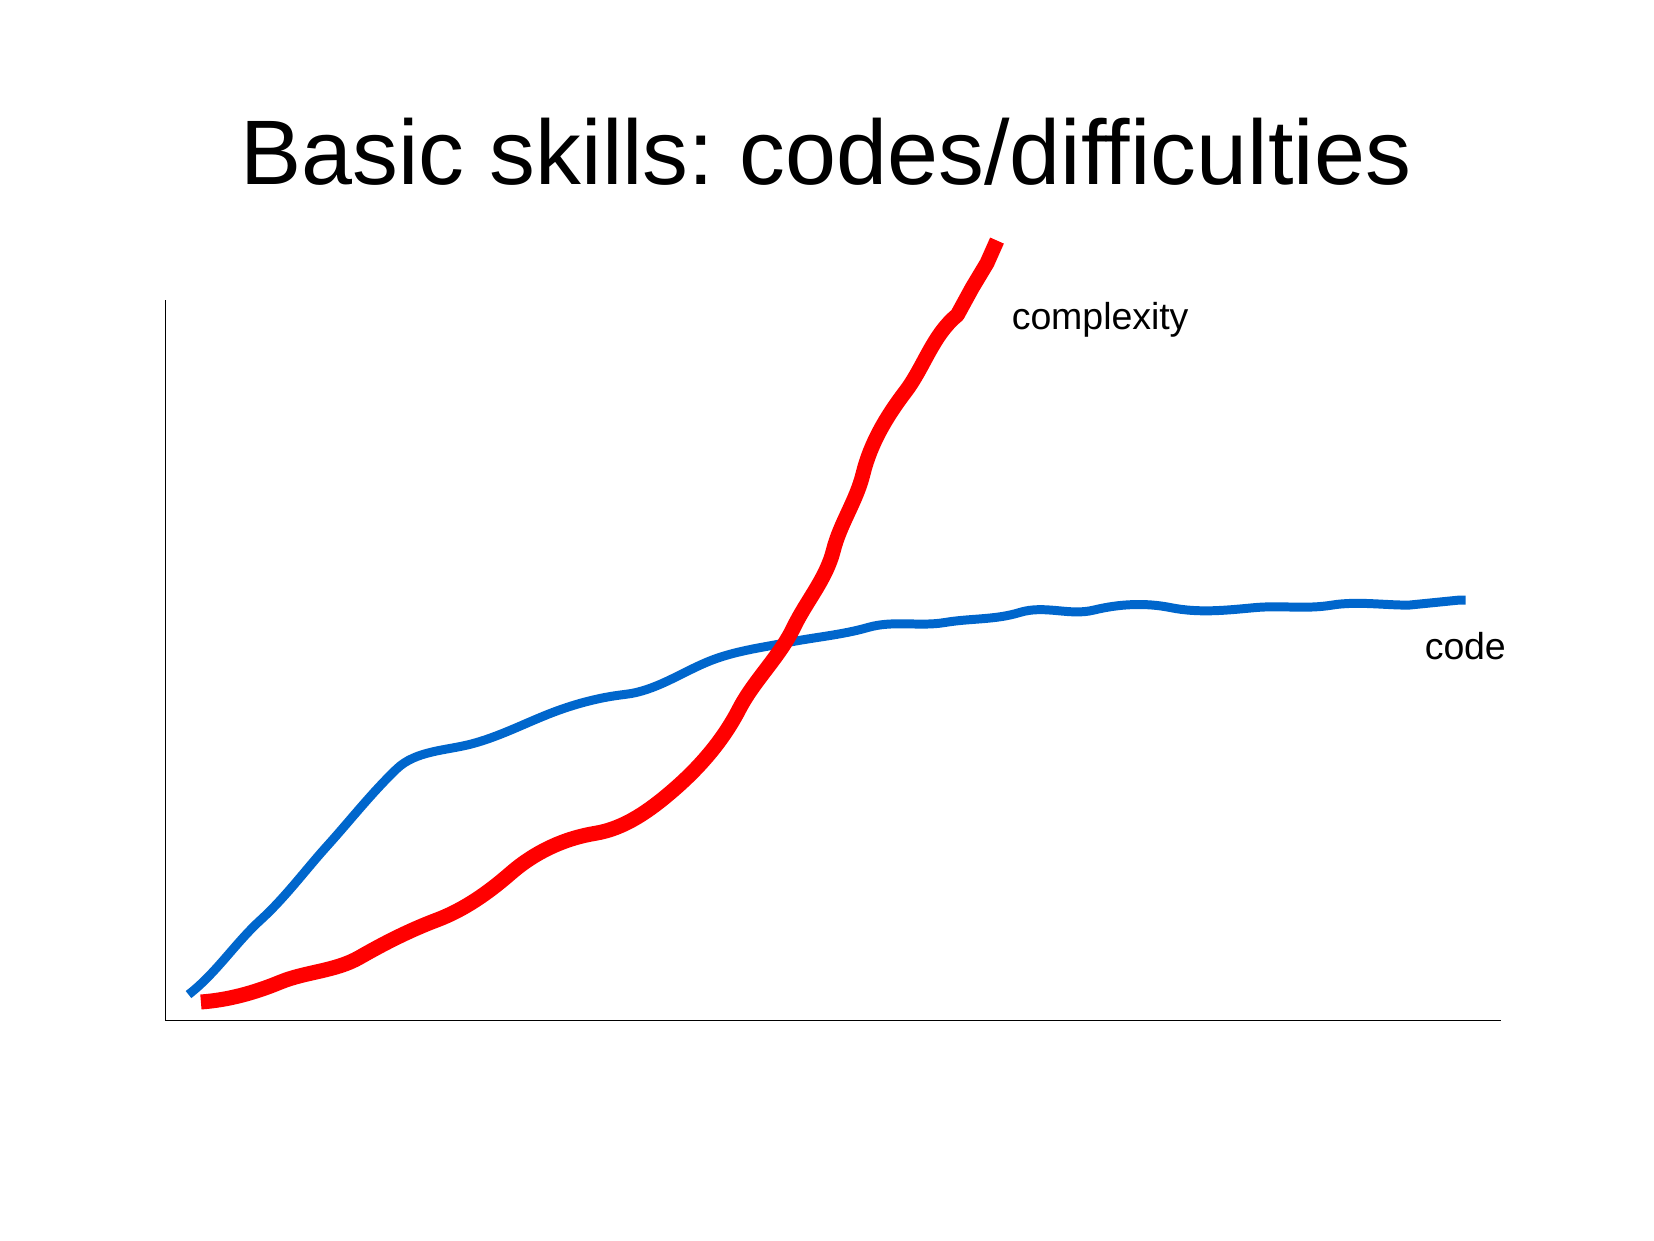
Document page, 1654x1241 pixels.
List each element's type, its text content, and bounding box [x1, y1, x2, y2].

text_box complexity [997, 288, 1204, 346]
text_box code [1410, 618, 1521, 676]
title Basic skills: codes/difficulties [82, 49, 1571, 257]
